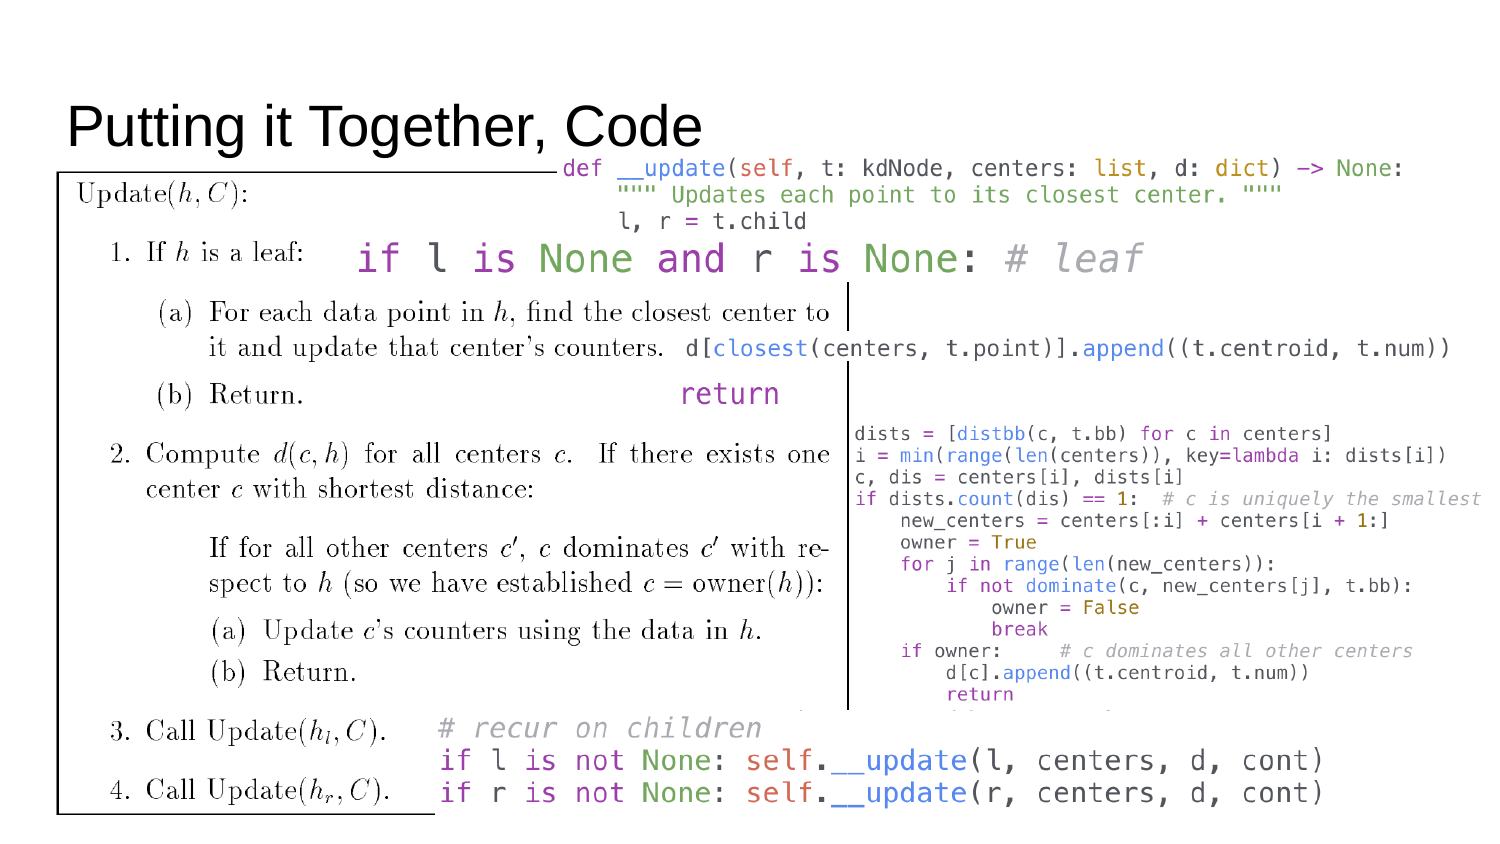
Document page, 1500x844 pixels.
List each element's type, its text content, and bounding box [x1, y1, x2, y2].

picture [51, 148, 1486, 820]
title Putting it Together, Code [51, 72, 1449, 167]
